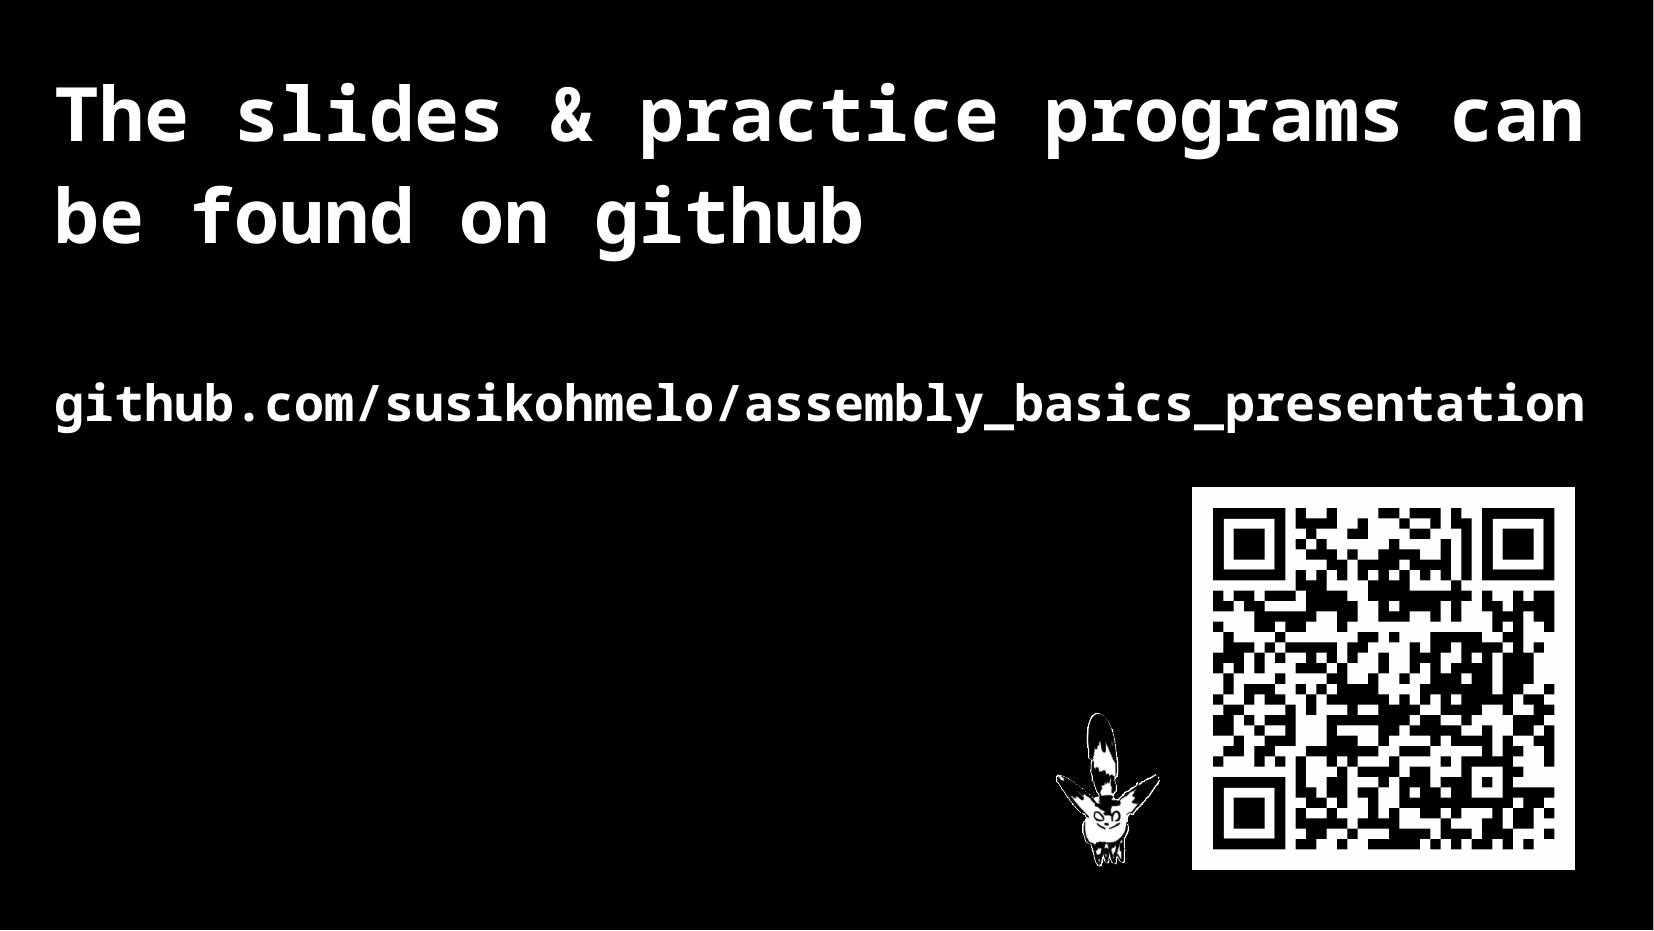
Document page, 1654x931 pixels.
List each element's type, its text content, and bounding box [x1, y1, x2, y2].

picture [1192, 487, 1576, 870]
picture [1052, 712, 1163, 871]
title The slides & practice programs can be found on github github.com/susikohmelo/assembly_basics_presentation [54, 78, 1613, 488]
